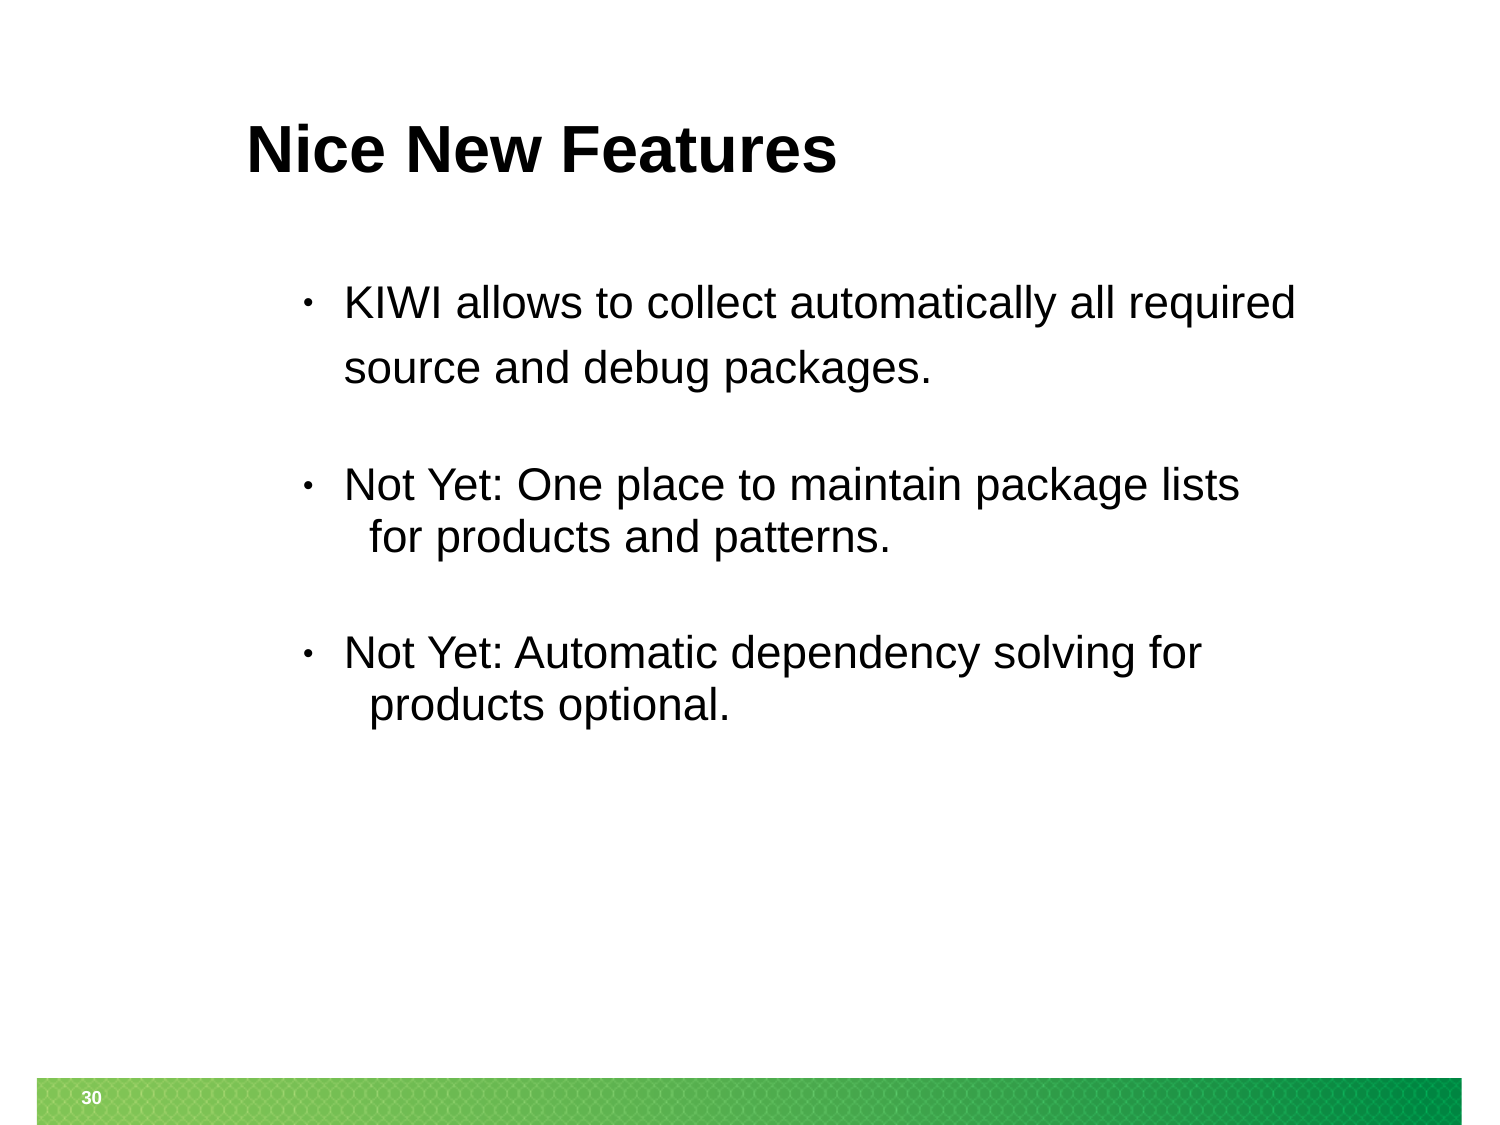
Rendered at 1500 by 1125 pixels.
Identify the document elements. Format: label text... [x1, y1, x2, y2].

list KIWI allows to collect automatically all required source and debug packages. Not Yet: One place to maintain package lists for products and patterns. Not Yet: Automatic dependency solving for products optional. [245, 269, 1409, 997]
picture [36, 1078, 1462, 1125]
title Nice New Features [246, 60, 1409, 239]
